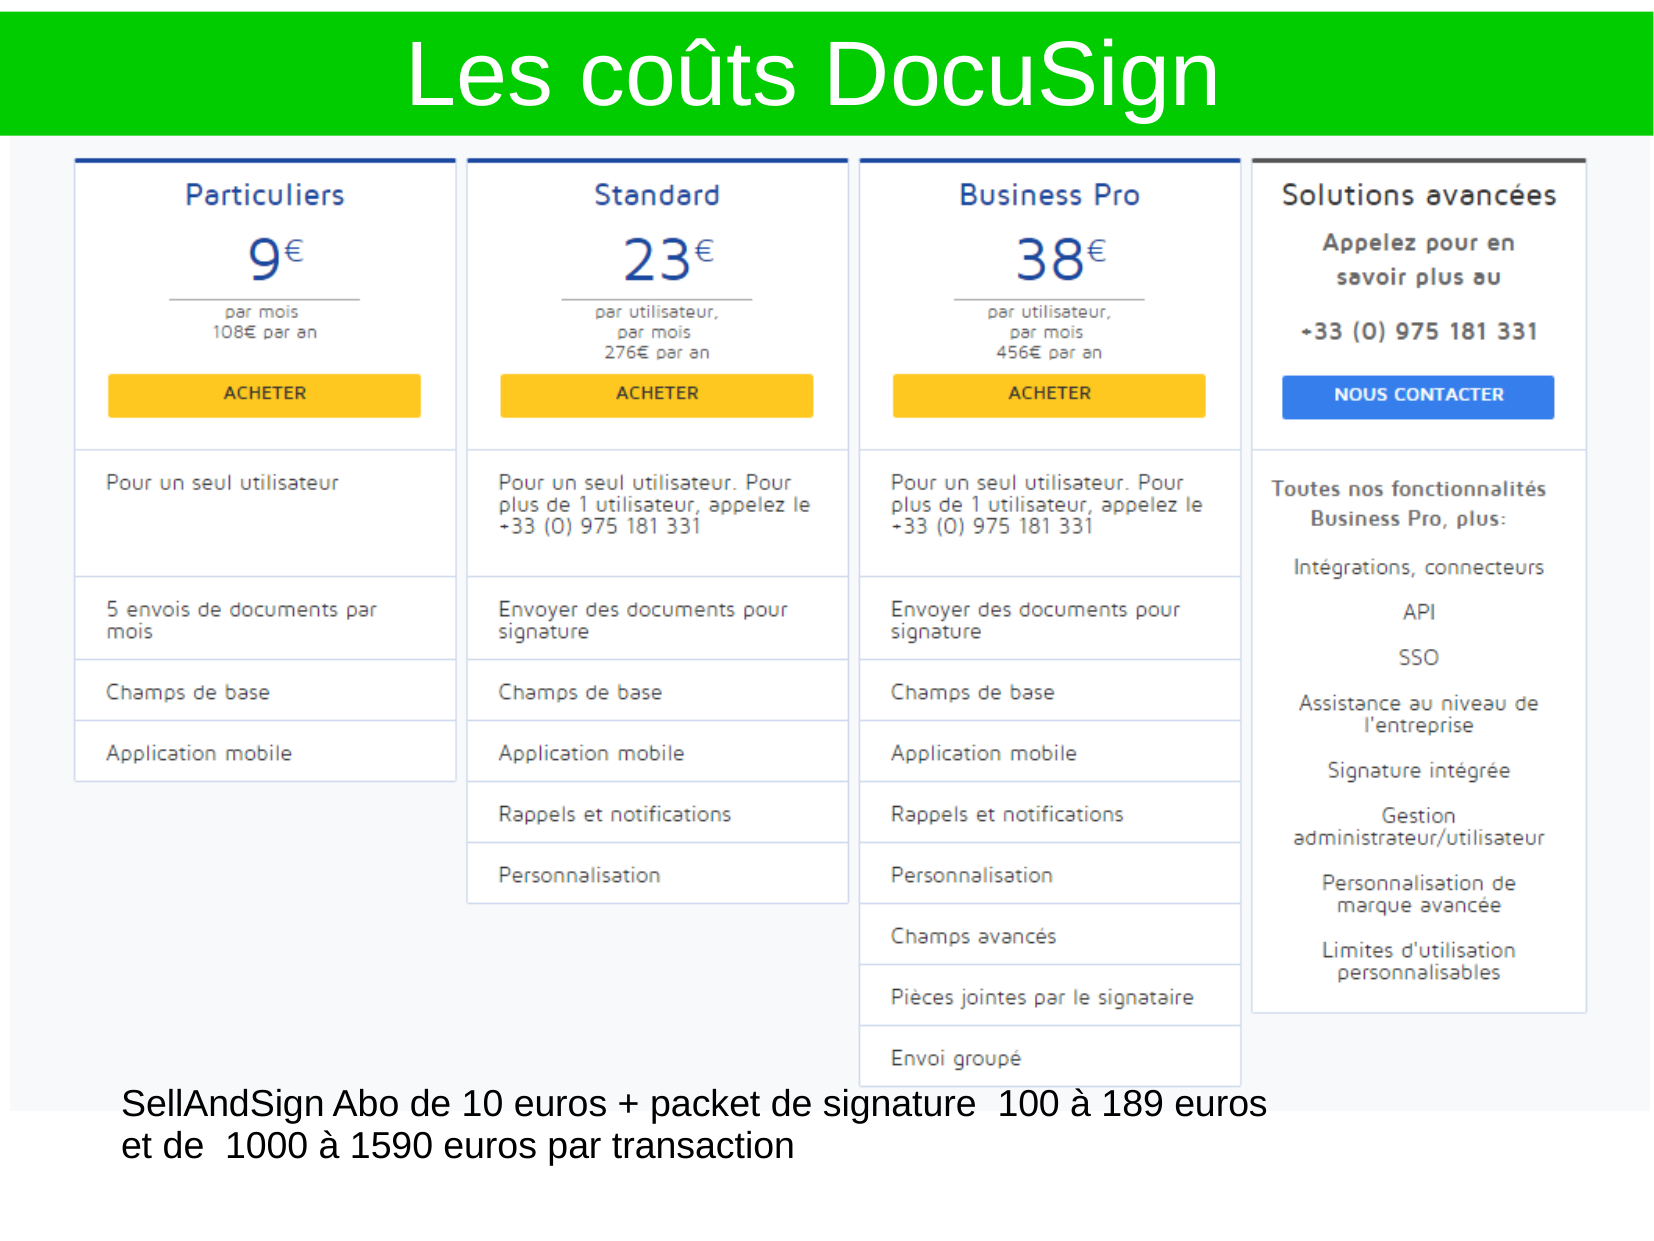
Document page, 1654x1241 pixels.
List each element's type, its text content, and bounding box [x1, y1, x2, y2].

picture [10, 136, 1650, 1111]
title Les coûts DocuSign [0, 11, 1654, 136]
text_box SellAndSign Abo de 10 euros + packet de signature 100 à 189 euros et de 1000 à 1590 euros par transaction [106, 1074, 1323, 1182]
